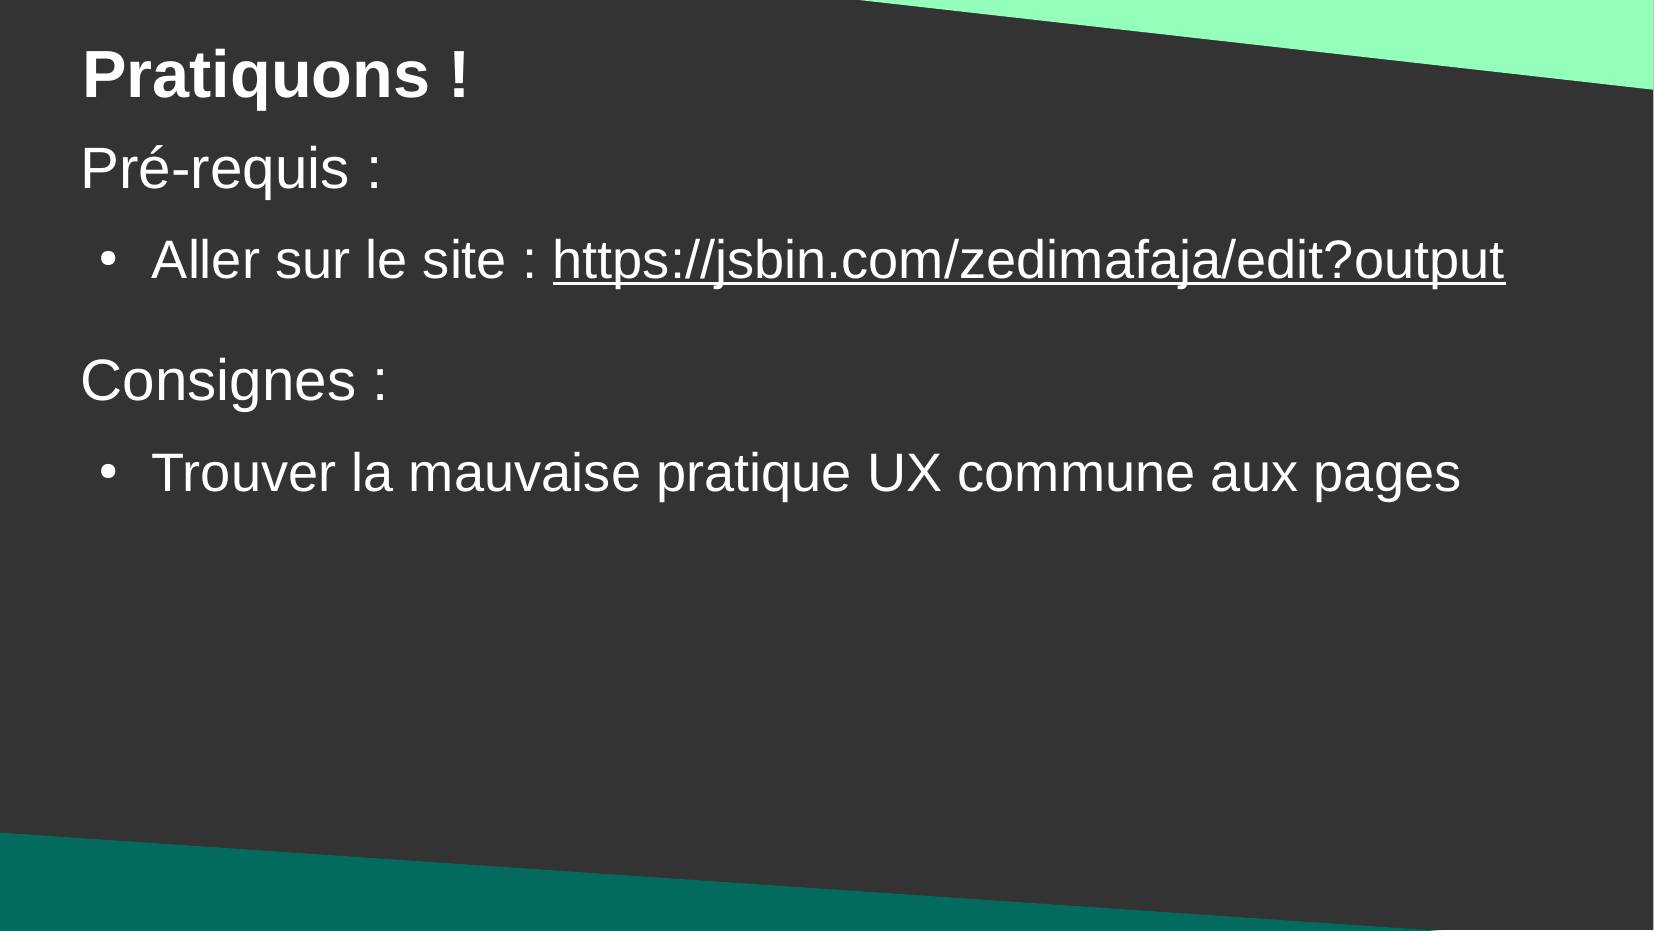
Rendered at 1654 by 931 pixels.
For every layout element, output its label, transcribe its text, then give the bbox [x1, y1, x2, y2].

list Consignes : Trouver la mauvaise pratique UX commune aux pages [80, 348, 1620, 508]
title Pratiquons ! [82, 37, 1571, 114]
text_box [858, 0, 1654, 90]
list Pré-requis : Aller sur le site : https://jsbin.com/zedimafaja/edit?output [80, 135, 1620, 308]
